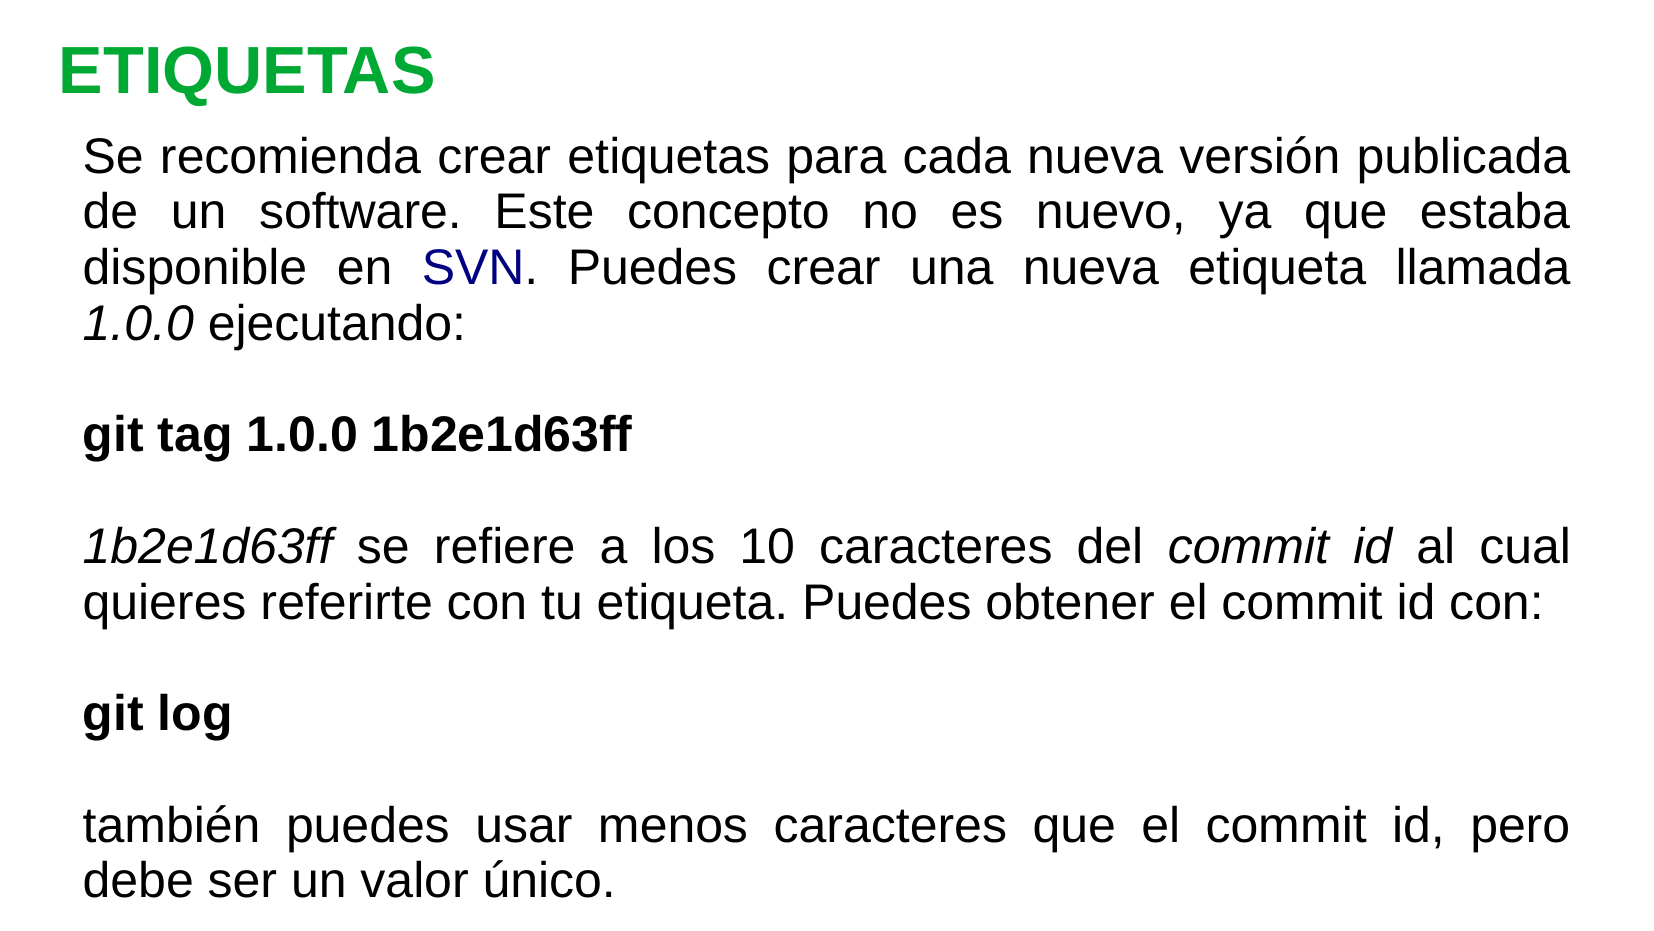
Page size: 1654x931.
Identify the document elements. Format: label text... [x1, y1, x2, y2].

subtitle Se recomienda crear etiquetas para cada nueva versión publicada de un software. Este concepto no es nuevo, ya que estaba disponible en SVN. Puedes crear una nueva etiqueta llamada 1.0.0 ejecutando: git tag 1.0.0 1b2e1d63ff 1b2e1d63ff se refiere a los 10 caracteres del commit id al cual quieres referirte con tu etiqueta. Puedes obtener el commit id con: git log también puedes usar menos caracteres que el commit id, pero debe ser un valor único. [82, 127, 1571, 909]
title ETIQUETAS [59, 24, 1548, 118]
